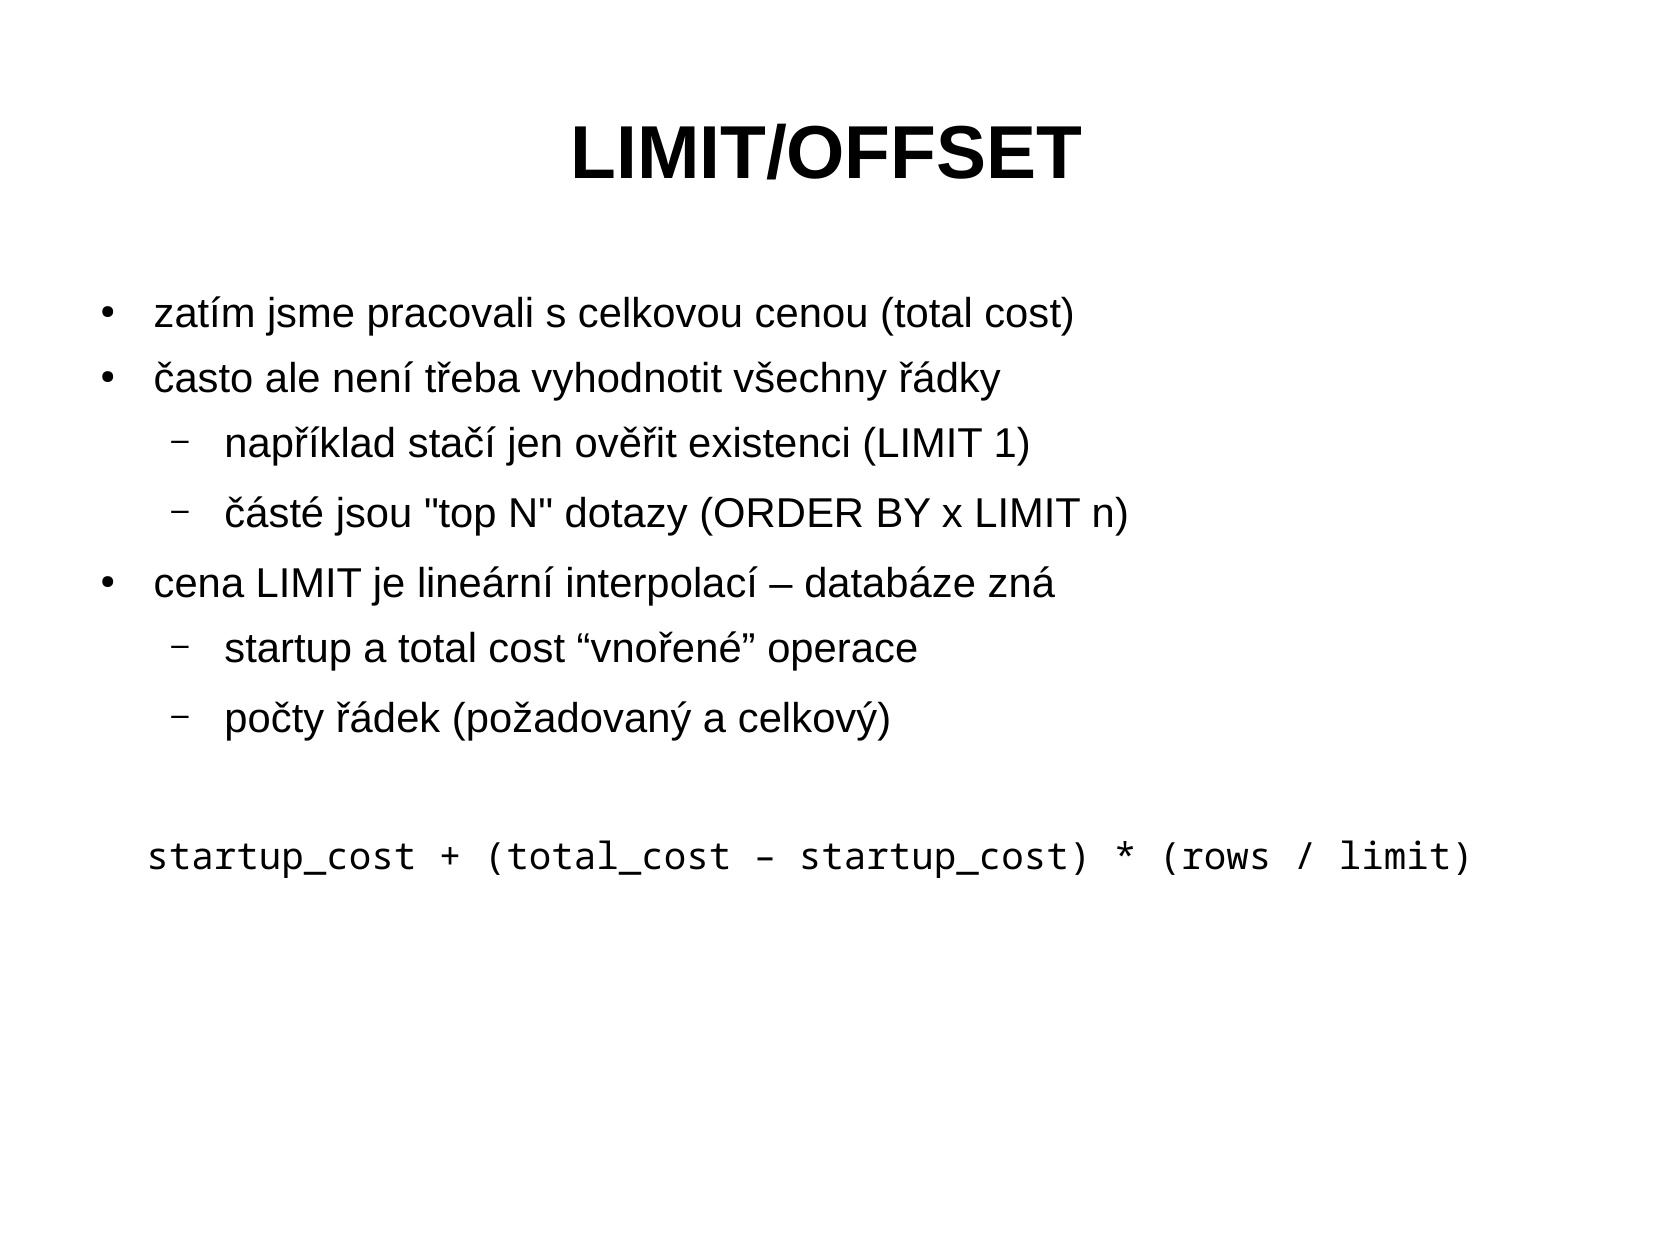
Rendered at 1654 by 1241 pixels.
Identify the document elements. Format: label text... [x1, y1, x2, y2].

list zatím jsme pracovali s celkovou cenou (total cost) často ale není třeba vyhodnotit všechny řádky například stačí jen ověřit existenci (LIMIT 1) částé jsou "top N" dotazy (ORDER BY x LIMIT n) cena LIMIT je lineární interpolací – databáze zná startup a total cost “vnořené” operace počty řádek (požadovaný a celkový) startup_cost + (total_cost – startup_cost) * (rows / limit) [82, 290, 1538, 1171]
title LIMIT/OFFSET [82, 49, 1571, 257]
